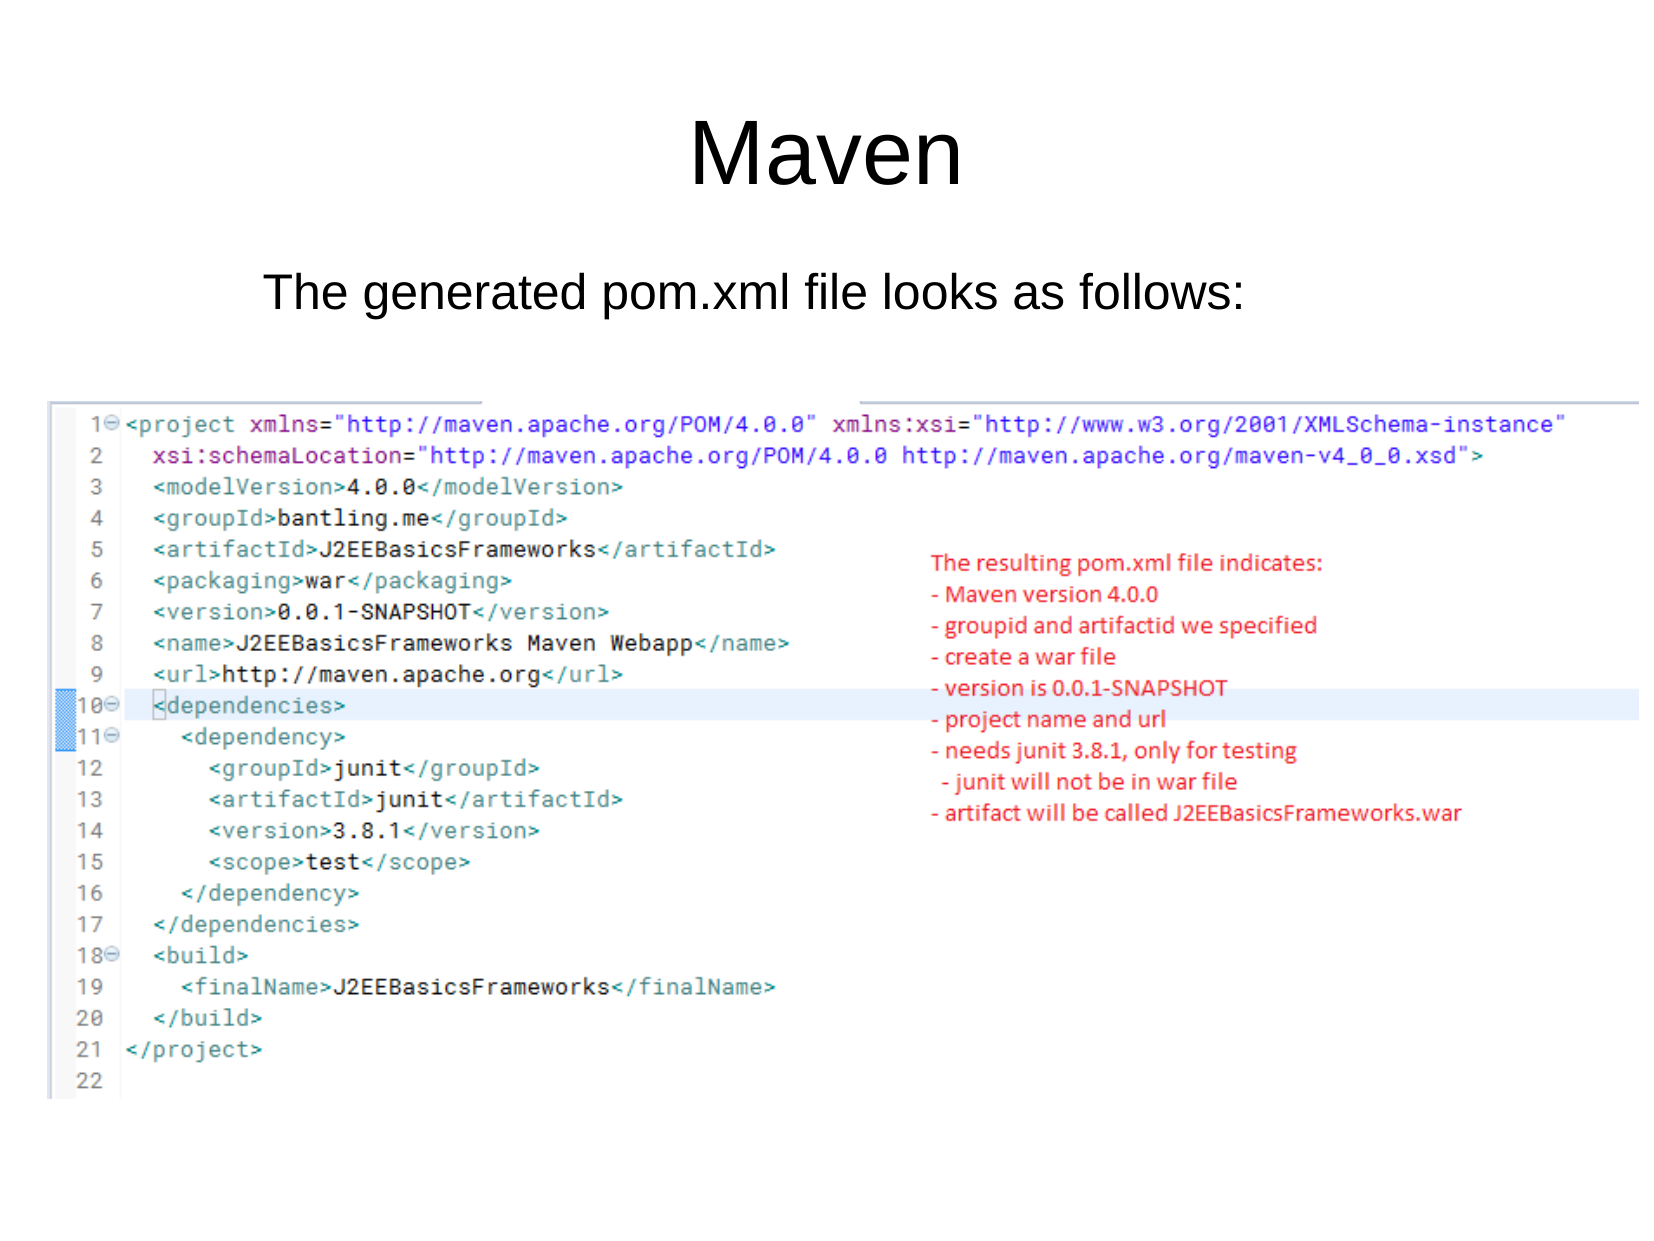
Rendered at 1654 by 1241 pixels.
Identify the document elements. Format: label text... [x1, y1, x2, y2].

text_box The generated pom.xml file looks as follows: [248, 256, 1347, 328]
picture [47, 401, 1639, 1099]
title Maven [82, 49, 1571, 257]
